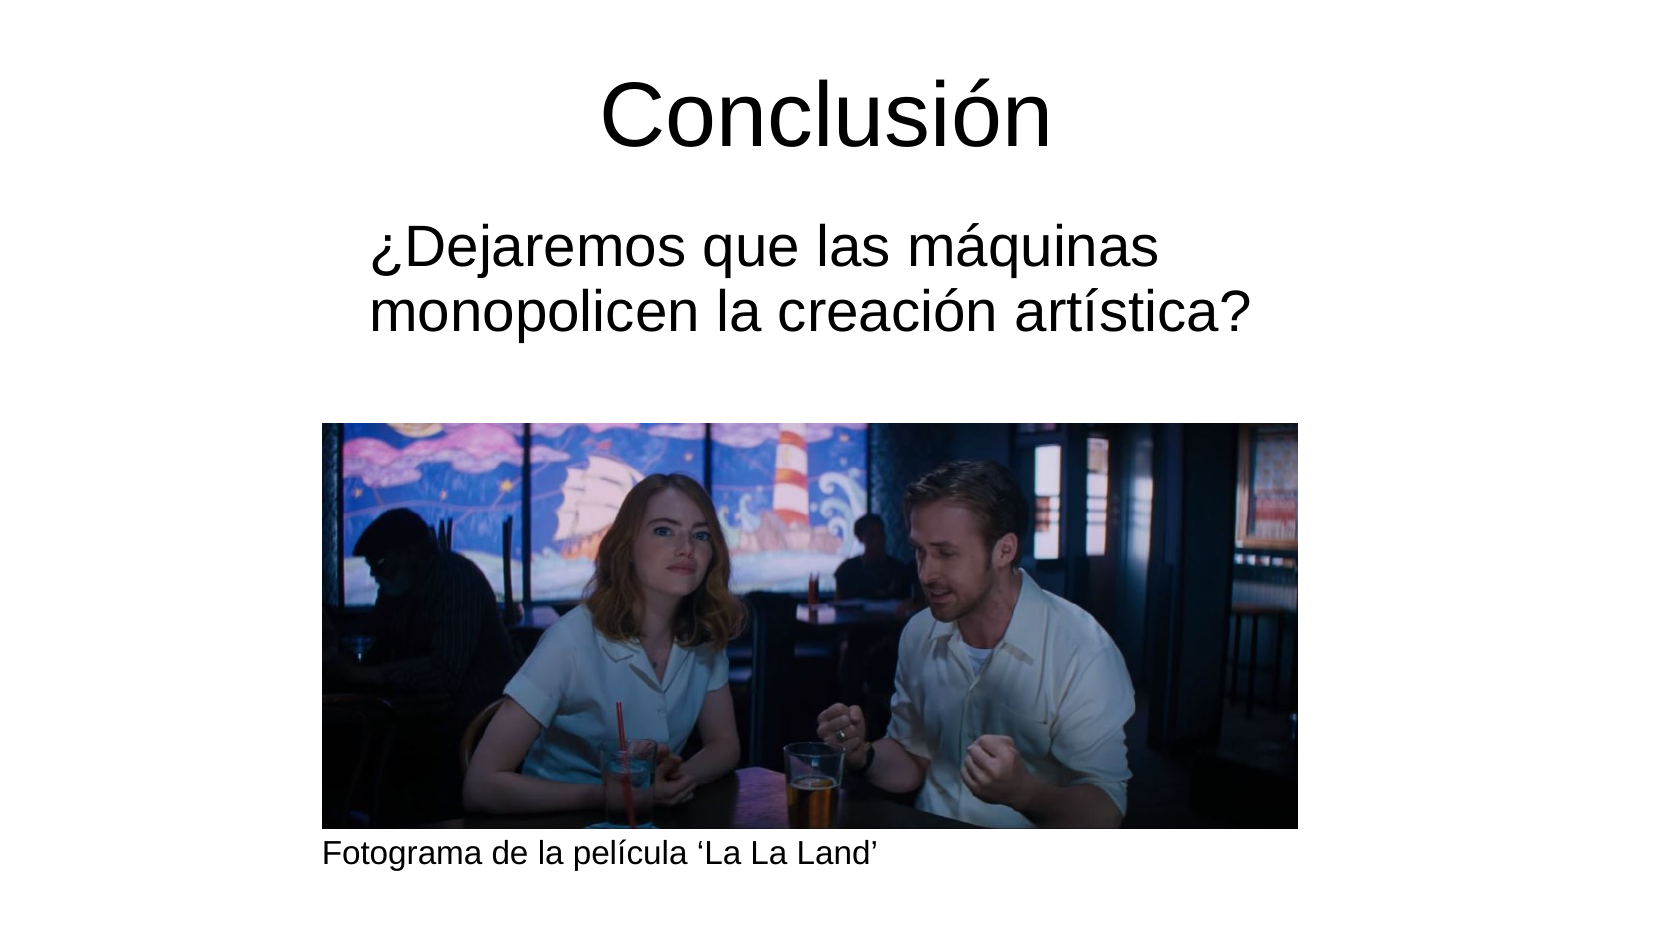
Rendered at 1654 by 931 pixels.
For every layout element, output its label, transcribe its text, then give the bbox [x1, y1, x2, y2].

text_box ¿Dejaremos que las máquinas monopolicen la creación artística? [354, 206, 1329, 384]
picture [322, 423, 1298, 829]
text_box Fotograma de la película ‘La La Land’ [307, 826, 1282, 931]
title Conclusión [82, 37, 1571, 193]
